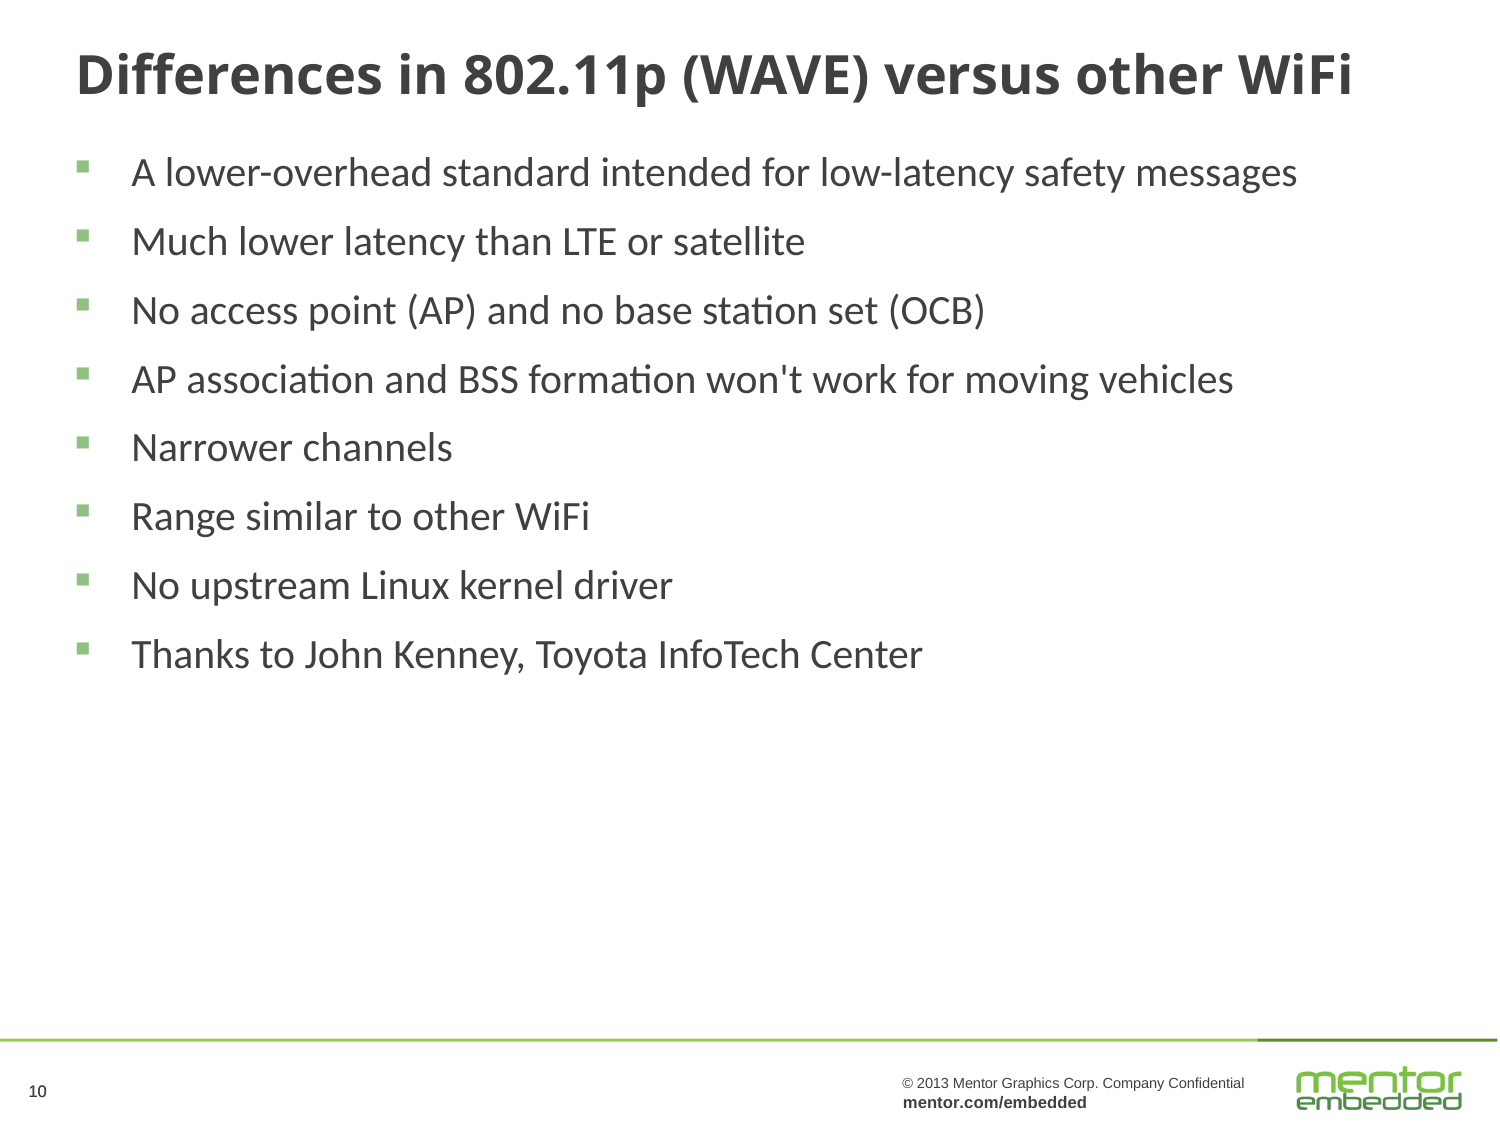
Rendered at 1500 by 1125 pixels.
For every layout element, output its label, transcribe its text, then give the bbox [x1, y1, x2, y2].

list A lower-overhead standard intended for low-latency safety messages Much lower latency than LTE or satellite No access point (AP) and no base station set (OCB) AP association and BSS formation won't work for moving vehicles Narrower channels Range similar to other WiFi No upstream Linux kernel driver Thanks to John Kenney, Toyota InfoTech Center [0, 137, 1500, 1025]
picture [1292, 1062, 1464, 1114]
title Differences in 802.11p (WAVE) versus other WiFi [0, 0, 1500, 113]
